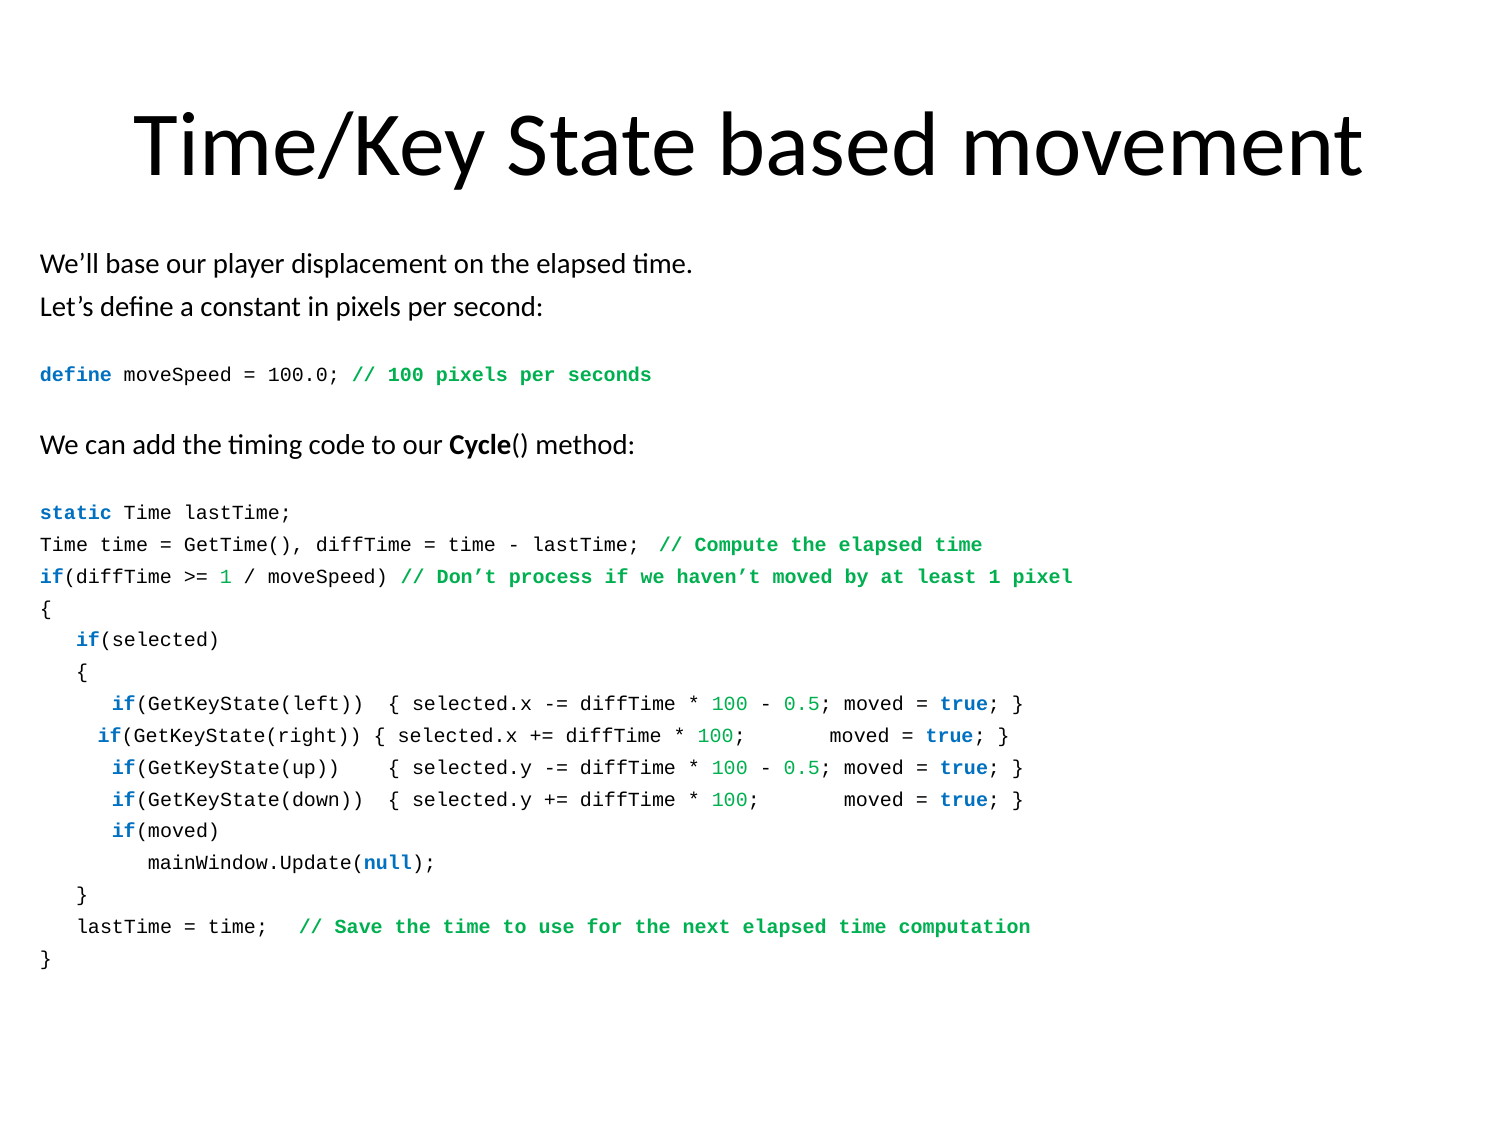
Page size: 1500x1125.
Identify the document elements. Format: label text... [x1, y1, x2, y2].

list We’ll base our player displacement on the elapsed time. Let’s define a constant in pixels per second: define moveSpeed = 100.0; // 100 pixels per seconds We can add the timing code to our Cycle() method: static Time lastTime; Time time = GetTime(), diffTime = time - lastTime; // Compute the elapsed time if(diffTime >= 1 / moveSpeed) // Don’t process if we haven’t moved by at least 1 pixel { if(selected) { if(GetKeyState(left)) { selected.x -= diffTime * 100 - 0.5; moved = true; } if(GetKeyState(right)) { selected.x += diffTime * 100; moved = true; } if(GetKeyState(up)) { selected.y -= diffTime * 100 - 0.5; moved = true; } if(GetKeyState(down)) { selected.y += diffTime * 100; moved = true; } if(moved) mainWindow.Update(null); } lastTime = time; // Save the time to use for the next elapsed time computation } [24, 237, 1500, 980]
title Time/Key State based movement [75, 45, 1425, 233]
